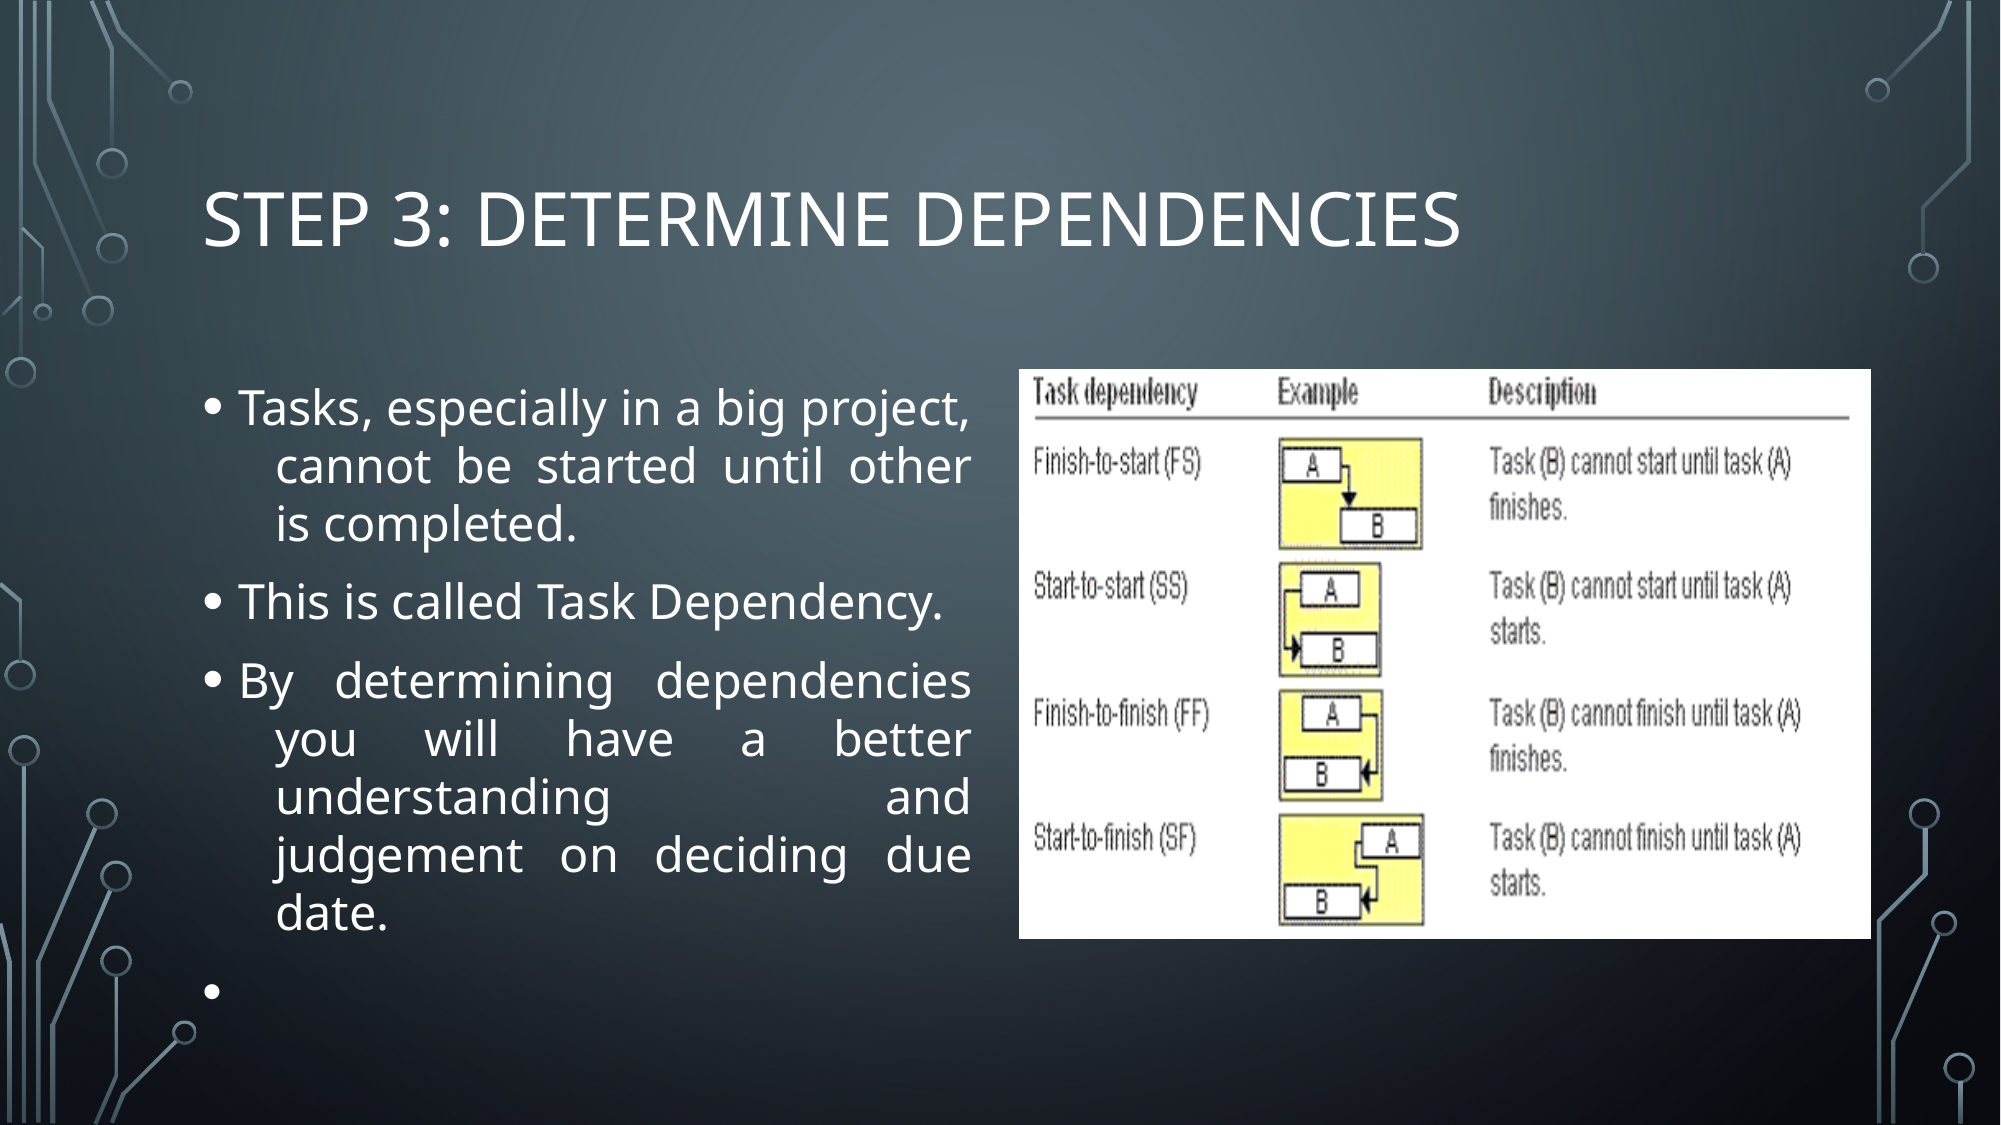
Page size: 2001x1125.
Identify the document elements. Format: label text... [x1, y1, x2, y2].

title Step 3: Determine Dependencies [187, 101, 1813, 344]
picture [1019, 369, 1871, 939]
list Tasks, especially in a big project, cannot be started until other is completed. This is called Task Dependency. By determining dependencies you will have a better understanding and judgement on deciding due date. [187, 369, 988, 951]
